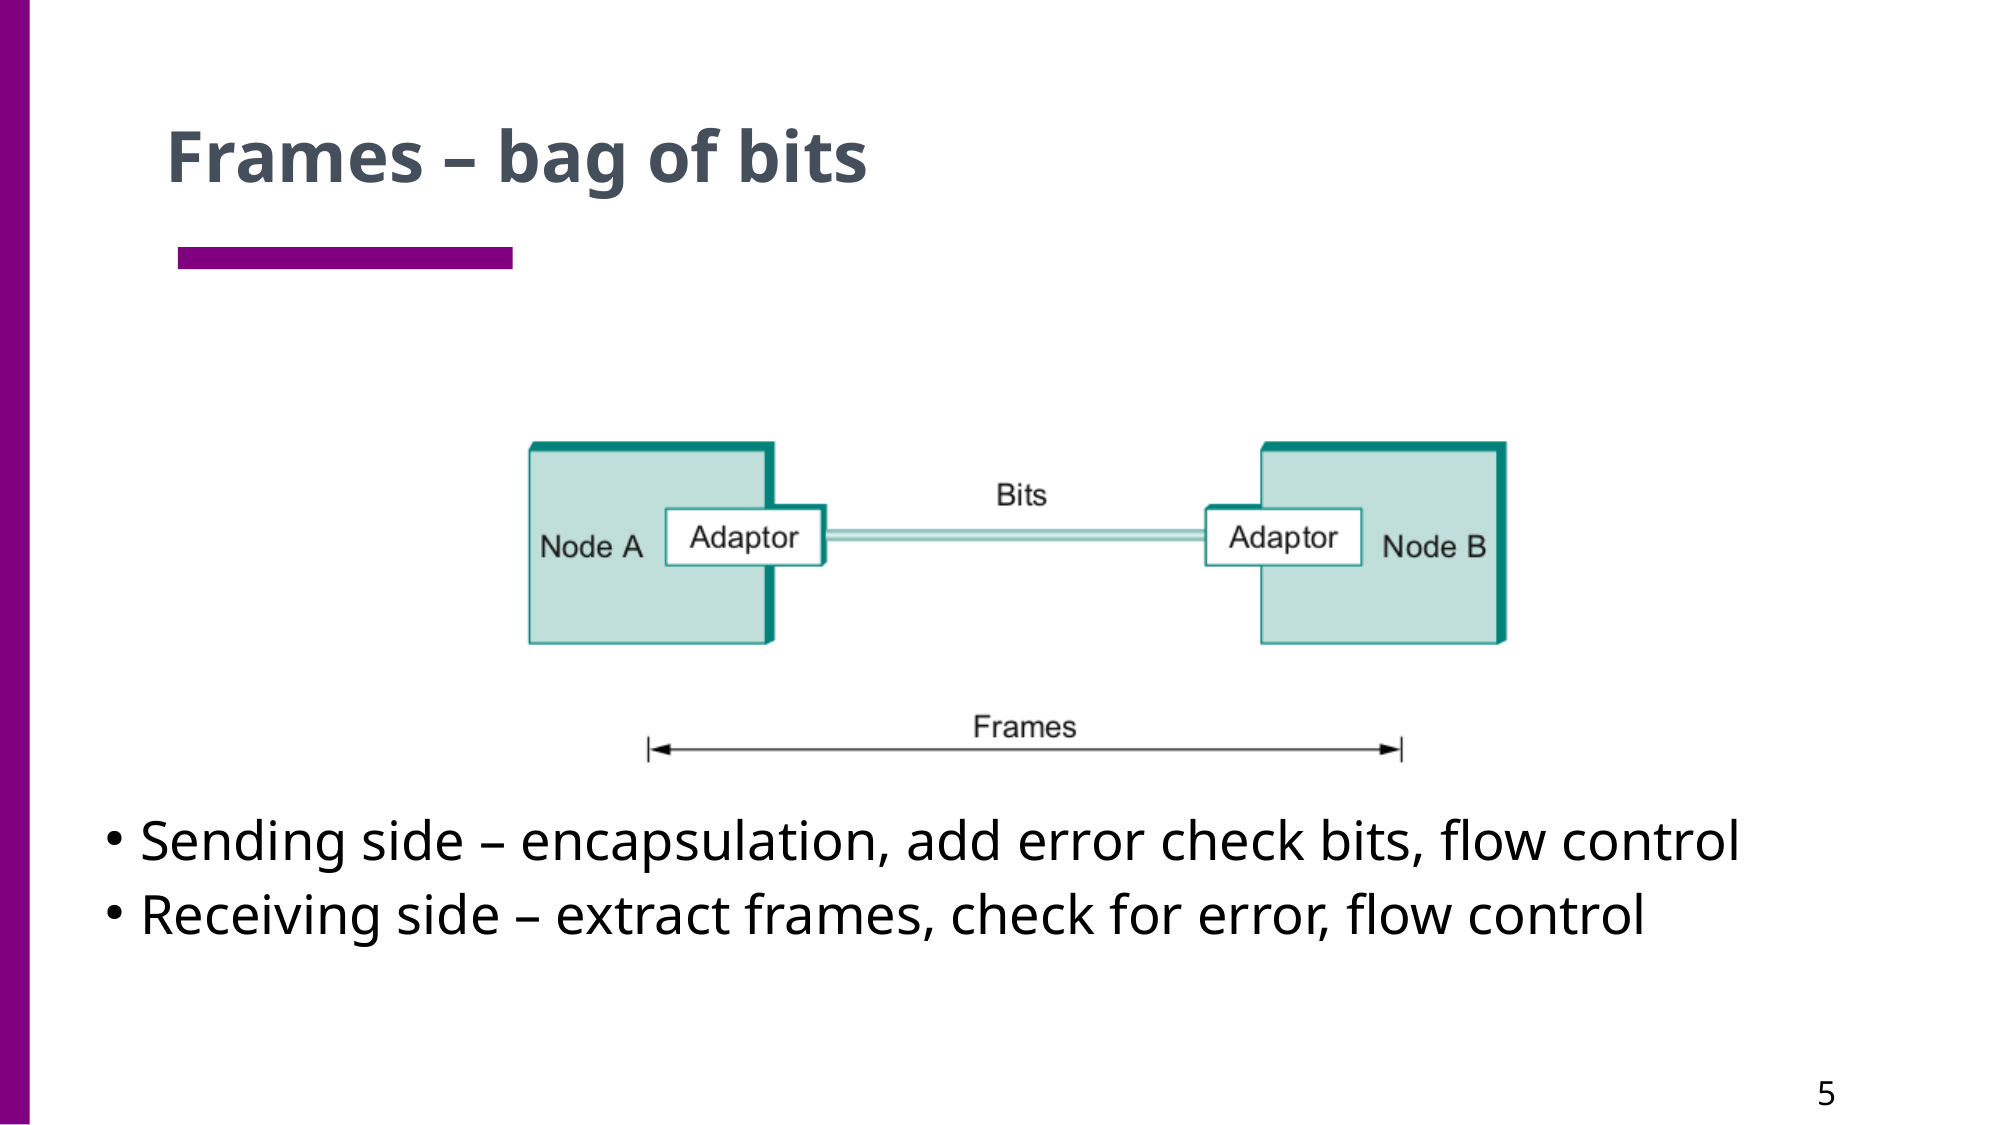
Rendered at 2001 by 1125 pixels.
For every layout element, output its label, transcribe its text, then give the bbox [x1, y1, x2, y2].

picture [440, 357, 1570, 772]
text_box Sending side – encapsulation, add error check bits, flow control Receiving side – extract frames, check for error, flow control [90, 795, 1990, 1008]
text_box Frames – bag of bits [151, 0, 1849, 212]
